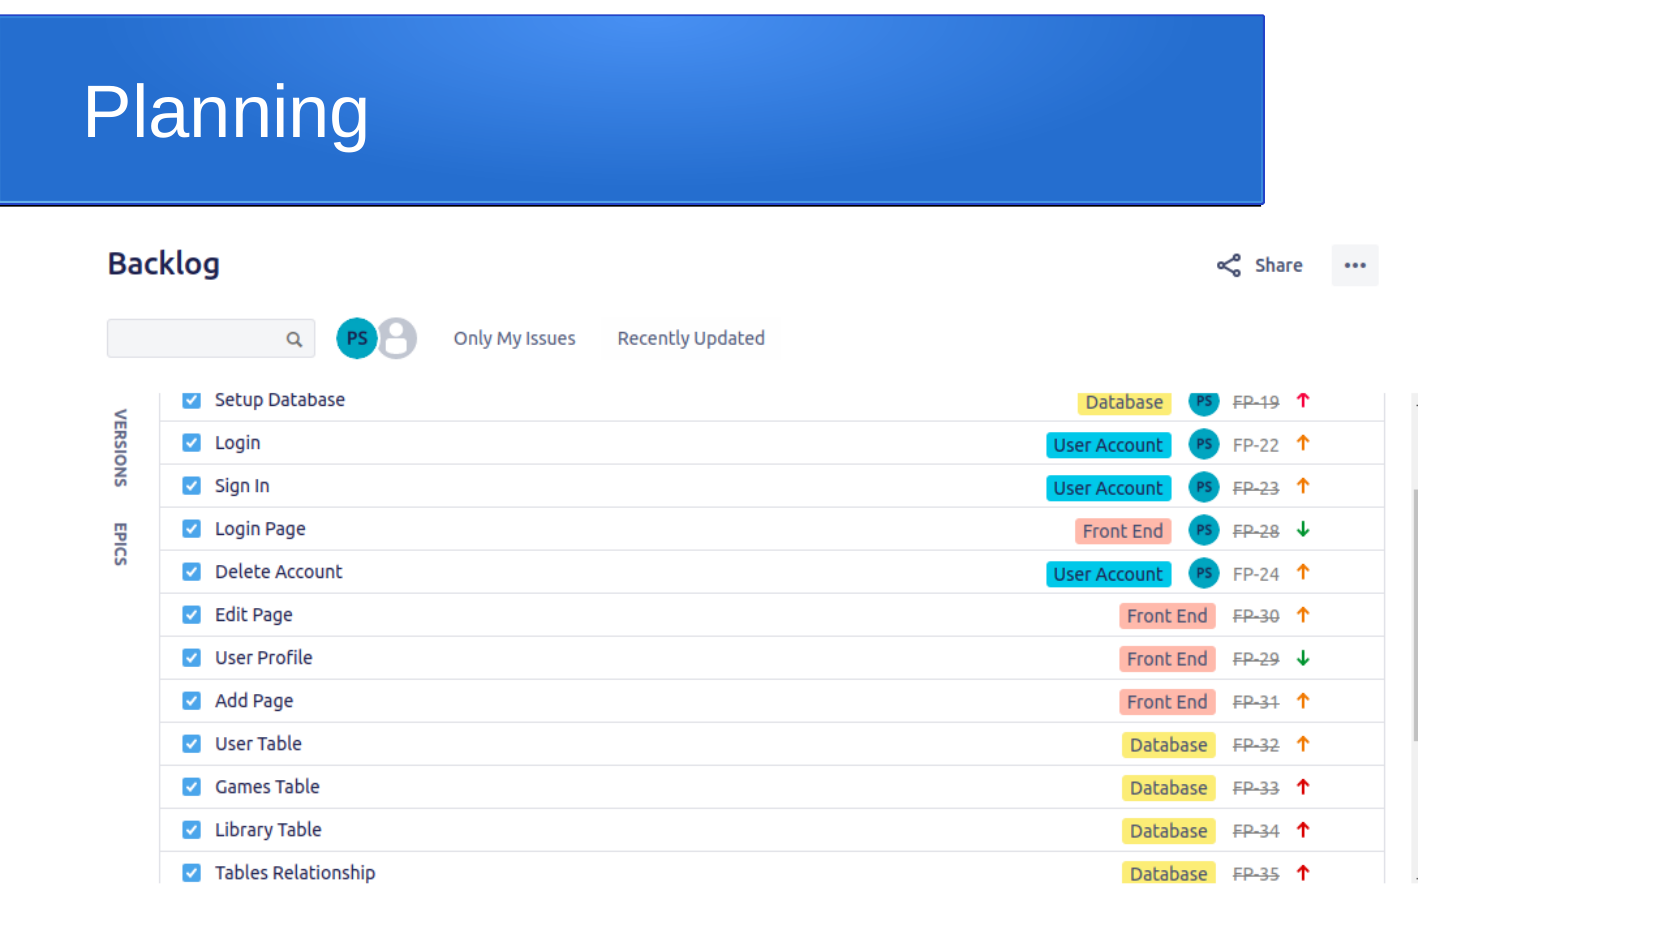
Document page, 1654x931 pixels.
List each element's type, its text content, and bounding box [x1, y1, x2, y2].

picture [94, 242, 1418, 886]
title Planning [82, 35, 1235, 189]
